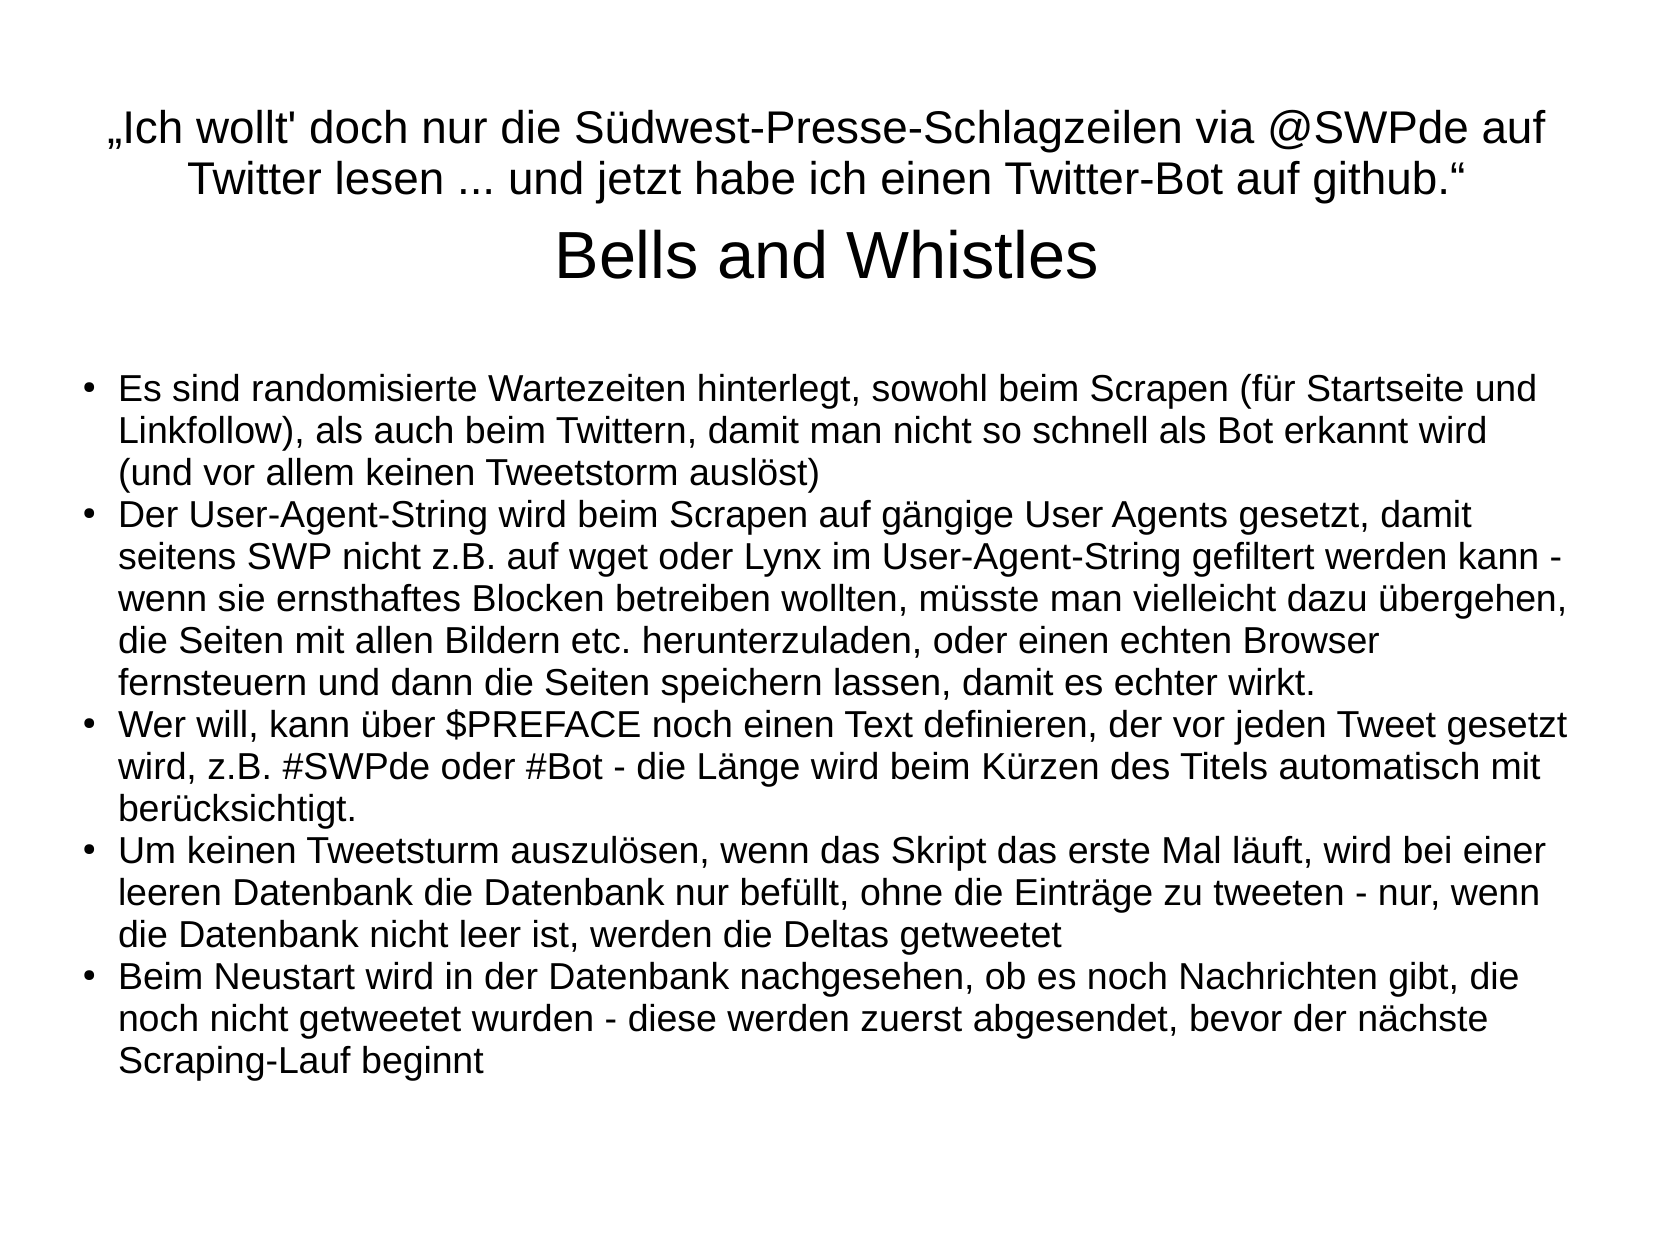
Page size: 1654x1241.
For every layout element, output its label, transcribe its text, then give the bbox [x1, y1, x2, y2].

title „Ich wollt' doch nur die Südwest-Presse-Schlagzeilen via @SWPde auf Twitter lesen ... und jetzt habe ich einen Twitter-Bot auf github.“ [82, 49, 1571, 218]
subtitle Bells and Whistles Es sind randomisierte Wartezeiten hinterlegt, sowohl beim Scrapen (für Startseite und Linkfollow), als auch beim Twittern, damit man nicht so schnell als Bot erkannt wird (und vor allem keinen Tweetstorm auslöst) Der User-Agent-String wird beim Scrapen auf gängige User Agents gesetzt, damit seitens SWP nicht z.B. auf wget oder Lynx im User-Agent-String gefiltert werden kann - wenn sie ernsthaftes Blocken betreiben wollten, müsste man vielleicht dazu übergehen, die Seiten mit allen Bildern etc. herunterzuladen, oder einen echten Browser fernsteuern und dann die Seiten speichern lassen, damit es echter wirkt. Wer will, kann über $PREFACE noch einen Text definieren, der vor jeden Tweet gesetzt wird, z.B. #SWPde oder #Bot - die Länge wird beim Kürzen des Titels automatisch mit berücksichtigt. Um keinen Tweetsturm auszulösen, wenn das Skript das erste Mal läuft, wird bei einer leeren Datenbank die Datenbank nur befüllt, ohne die Einträge zu tweeten - nur, wenn die Datenbank nicht leer ist, werden die Deltas getweetet Beim Neustart wird in der Datenbank nachgesehen, ob es noch Nachrichten gibt, die noch nicht getweetet wurden - diese werden zuerst abgesendet, bevor der nächste Scraping-Lauf beginnt [82, 218, 1571, 1082]
